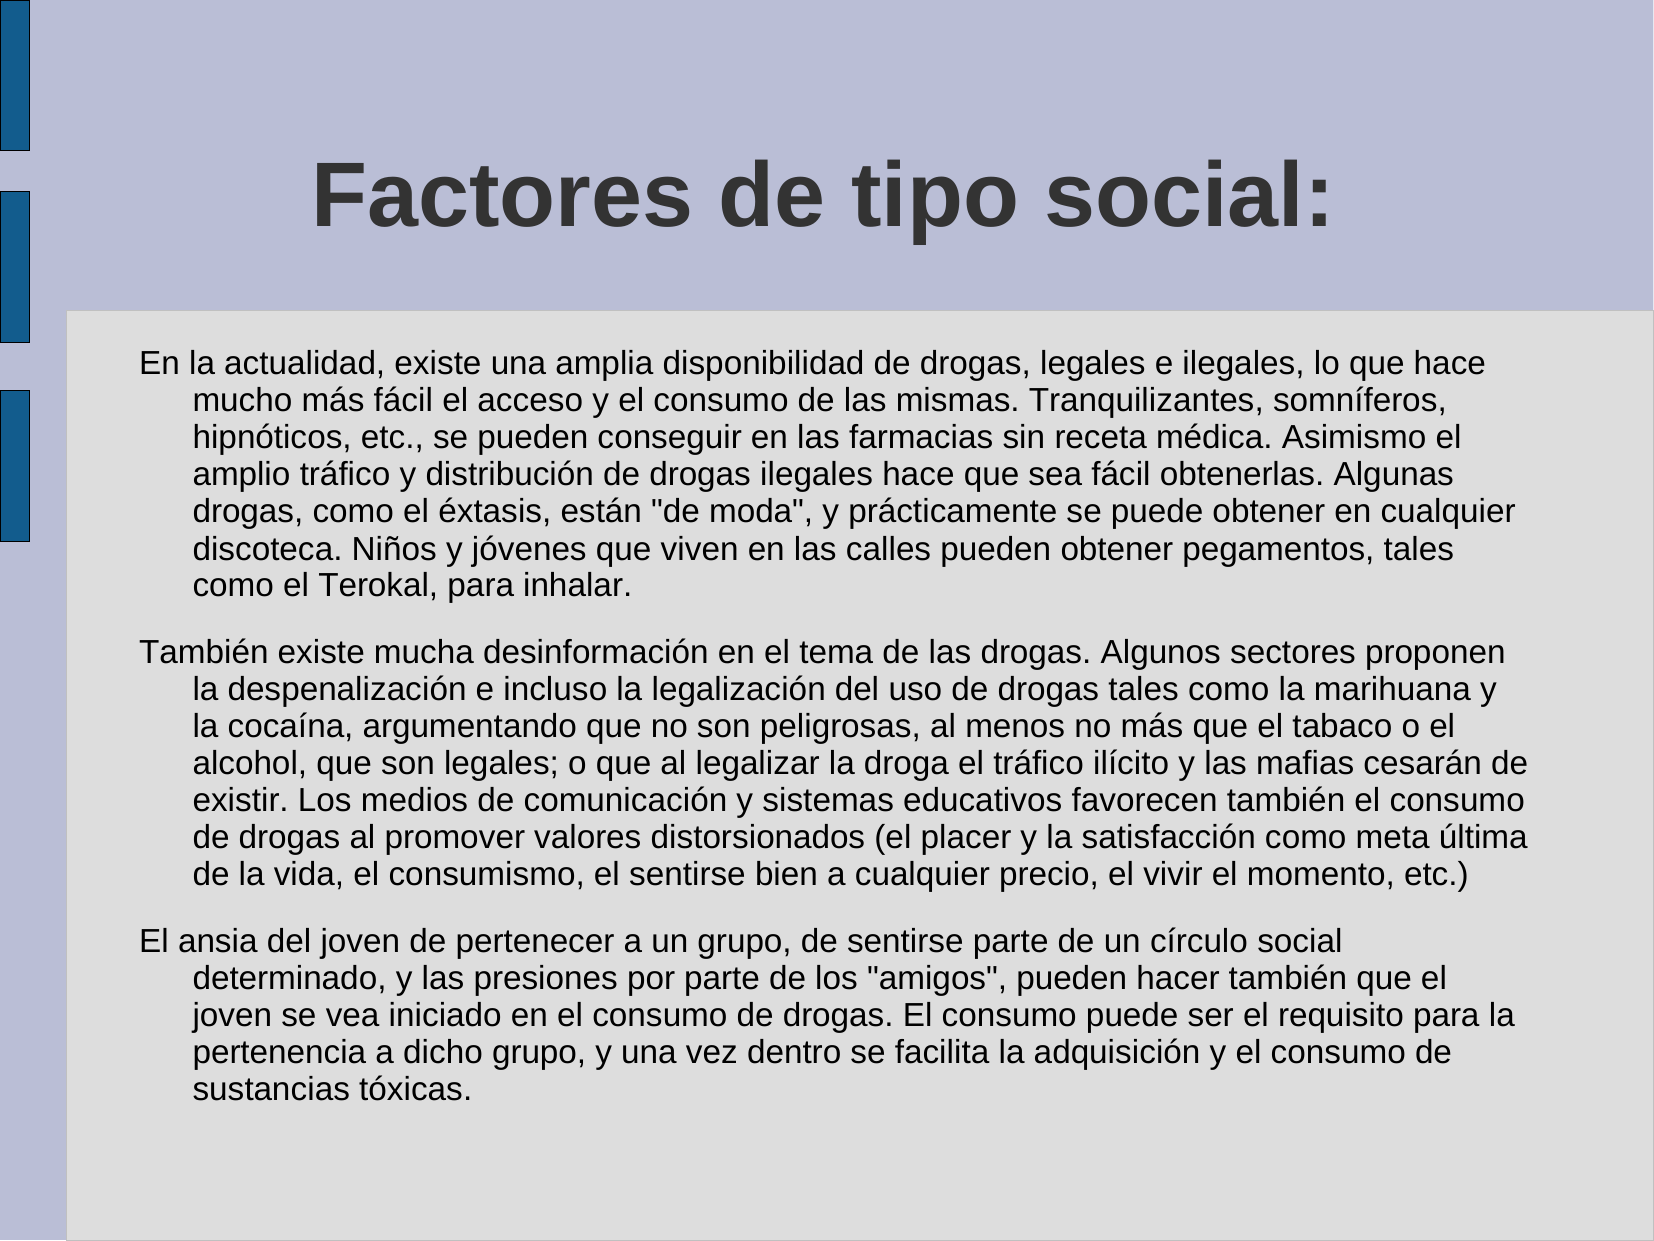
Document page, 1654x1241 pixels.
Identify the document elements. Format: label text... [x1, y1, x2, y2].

list En la actualidad, existe una amplia disponibilidad de drogas, legales e ilegales, lo que hace mucho más fácil el acceso y el consumo de las mismas. Tranquilizantes, somníferos, hipnóticos, etc., se pueden conseguir en las farmacias sin receta médica. Asimismo el amplio tráfico y distribución de drogas ilegales hace que sea fácil obtenerlas. Algunas drogas, como el éxtasis, están "de moda", y prácticamente se puede obtener en cualquier discoteca. Niños y jóvenes que viven en las calles pueden obtener pegamentos, tales como el Terokal, para inhalar. También existe mucha desinformación en el tema de las drogas. Algunos sectores proponen la despenalización e incluso la legalización del uso de drogas tales como la marihuana y la cocaína, argumentando que no son peligrosas, al menos no más que el tabaco o el alcohol, que son legales; o que al legalizar la droga el tráfico ilícito y las mafias cesarán de existir. Los medios de comunicación y sistemas educativos favorecen también el consumo de drogas al promover valores distorsionados (el placer y la satisfacción como meta última de la vida, el consumismo, el sentirse bien a cualquier precio, el vivir el momento, etc.) El ansia del joven de pertenecer a un grupo, de sentirse parte de un círculo social determinado, y las presiones por parte de los "amigos", pueden hacer también que el joven se vea iniciado en el consumo de drogas. El consumo puede ser el requisito para la pertenencia a dicho grupo, y una vez dentro se facilita la adquisición y el consumo de sustancias tóxicas. [121, 344, 1534, 1150]
title Factores de tipo social: [121, 91, 1534, 299]
